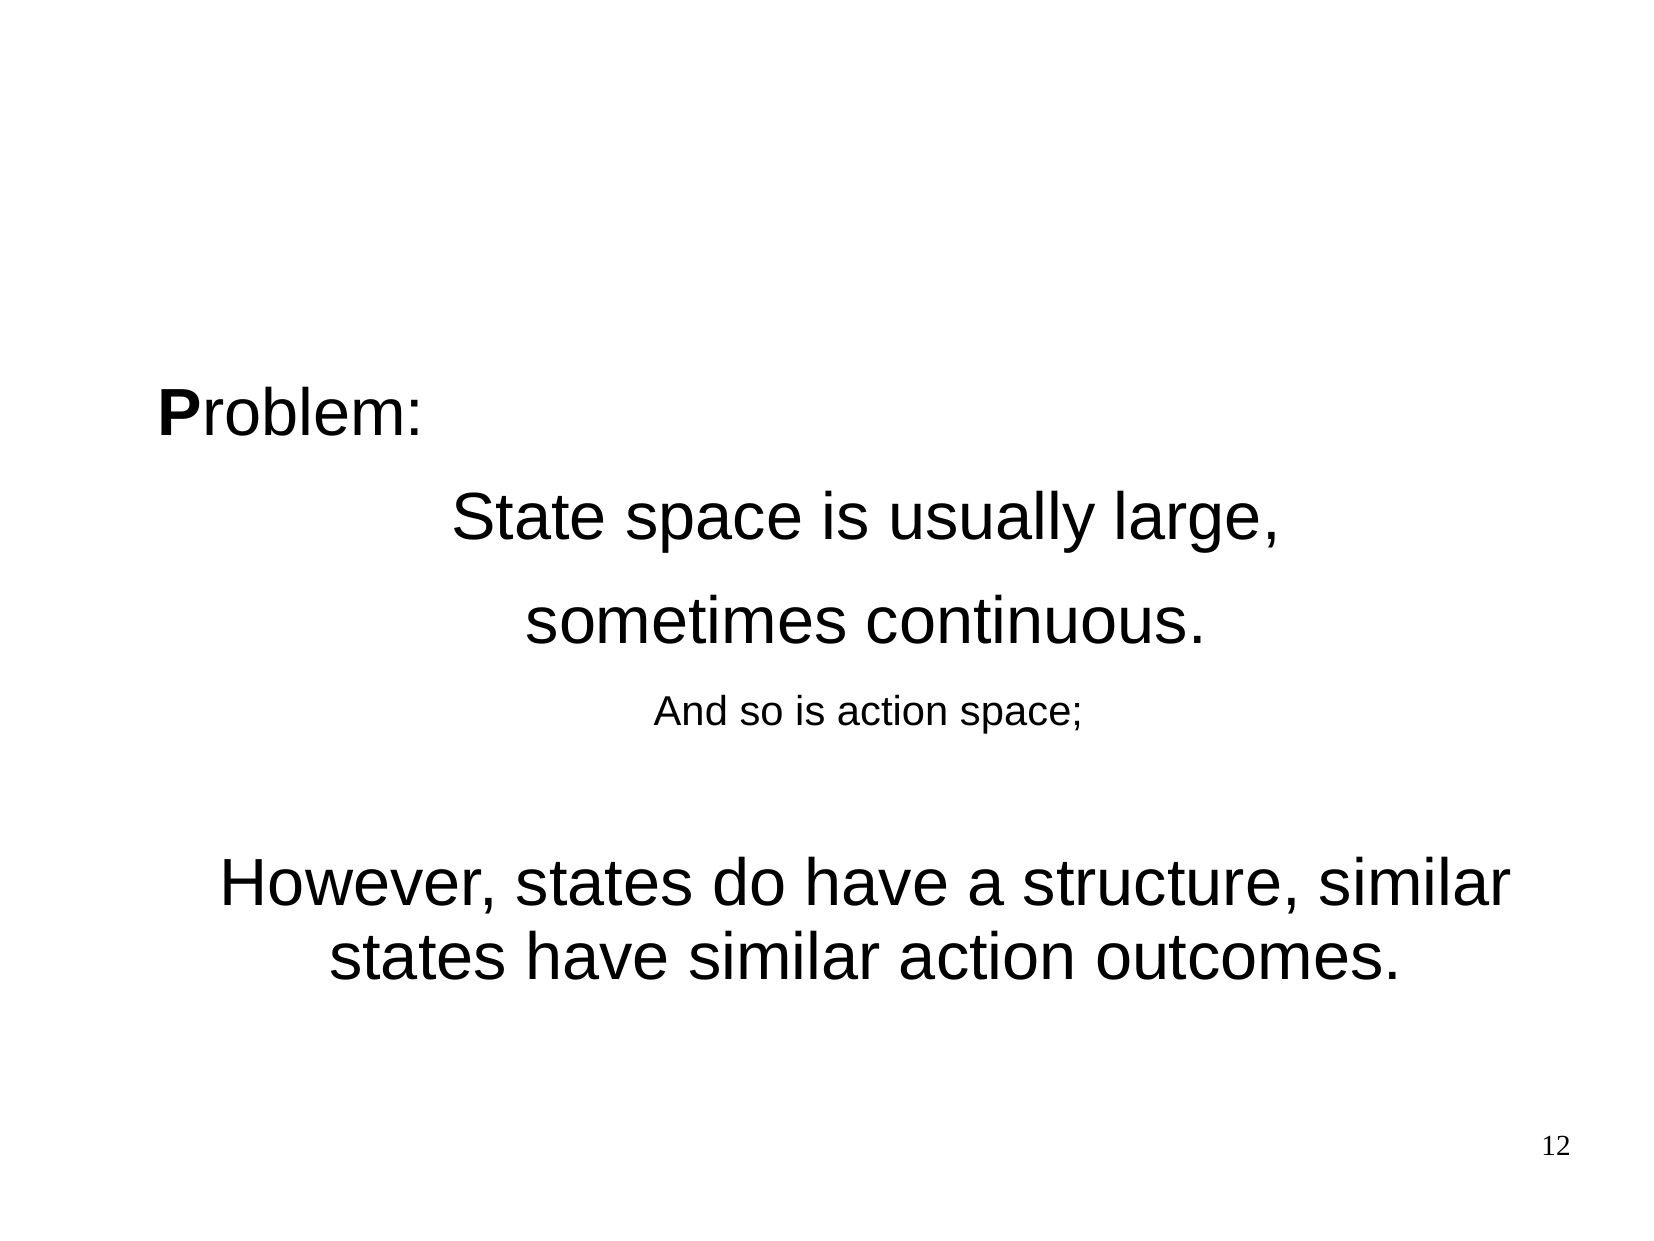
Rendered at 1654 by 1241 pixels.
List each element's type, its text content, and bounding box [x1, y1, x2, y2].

list Problem: State space is usually large, sometimes continuous. And so is action space; However, states do have a structure, similar states have similar action outcomes. [86, 375, 1576, 1081]
